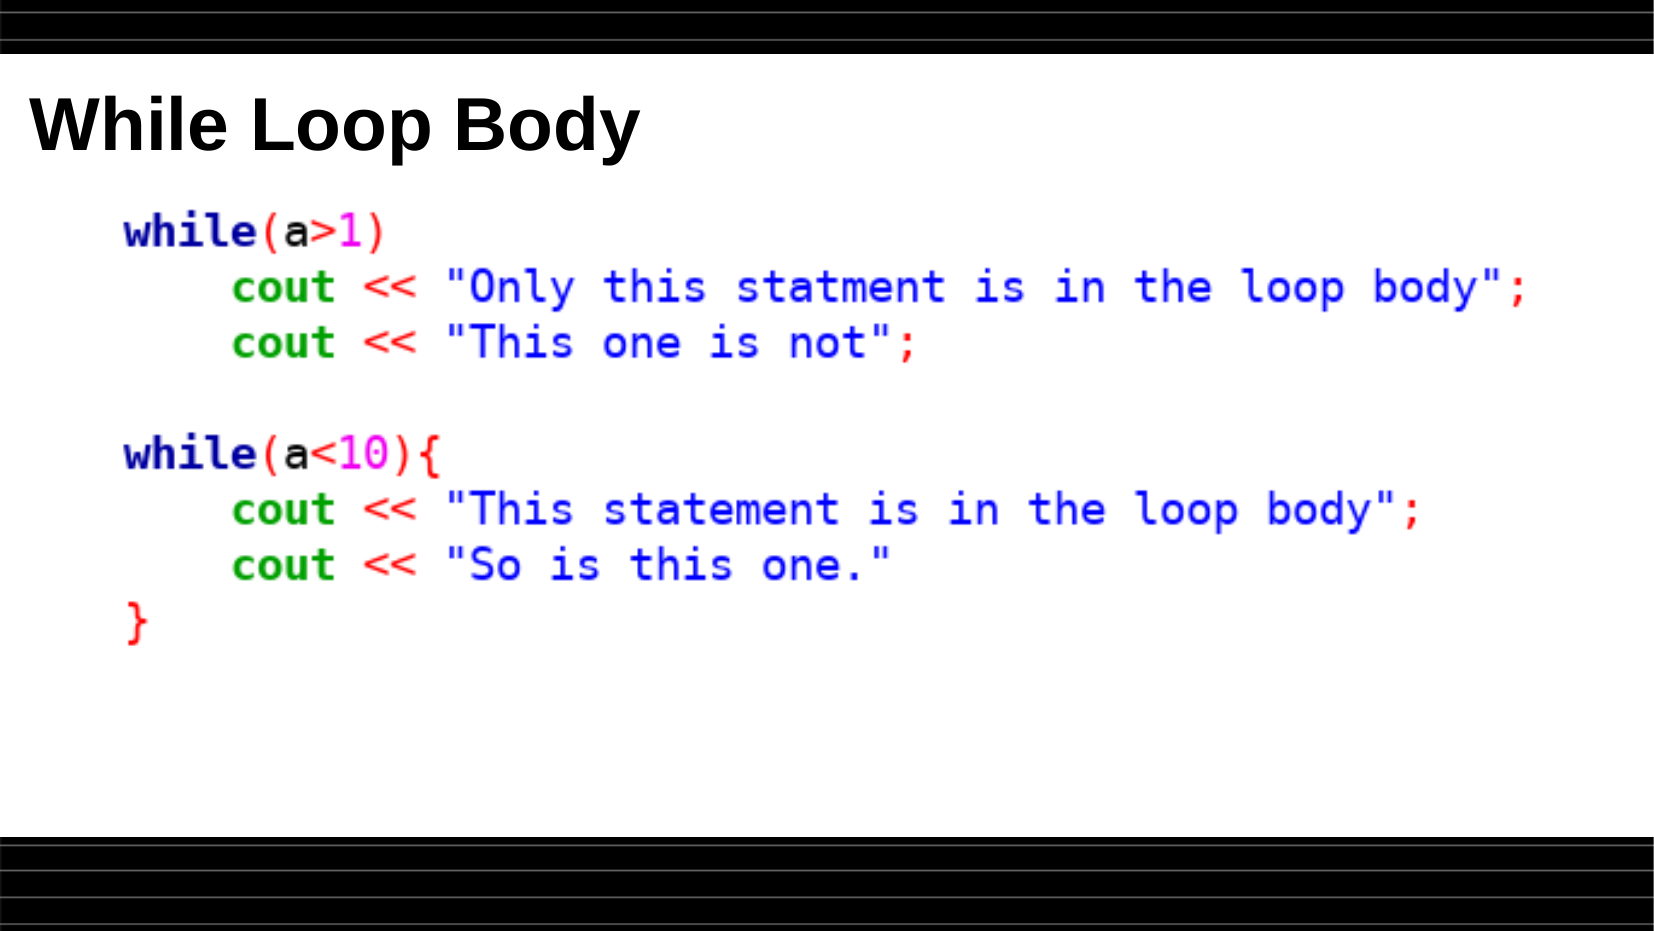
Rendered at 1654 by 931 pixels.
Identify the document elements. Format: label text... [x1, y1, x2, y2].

picture [0, 0, 1654, 54]
text_box While Loop Body [15, 75, 1546, 174]
picture [0, 837, 1654, 931]
picture [105, 206, 1546, 676]
